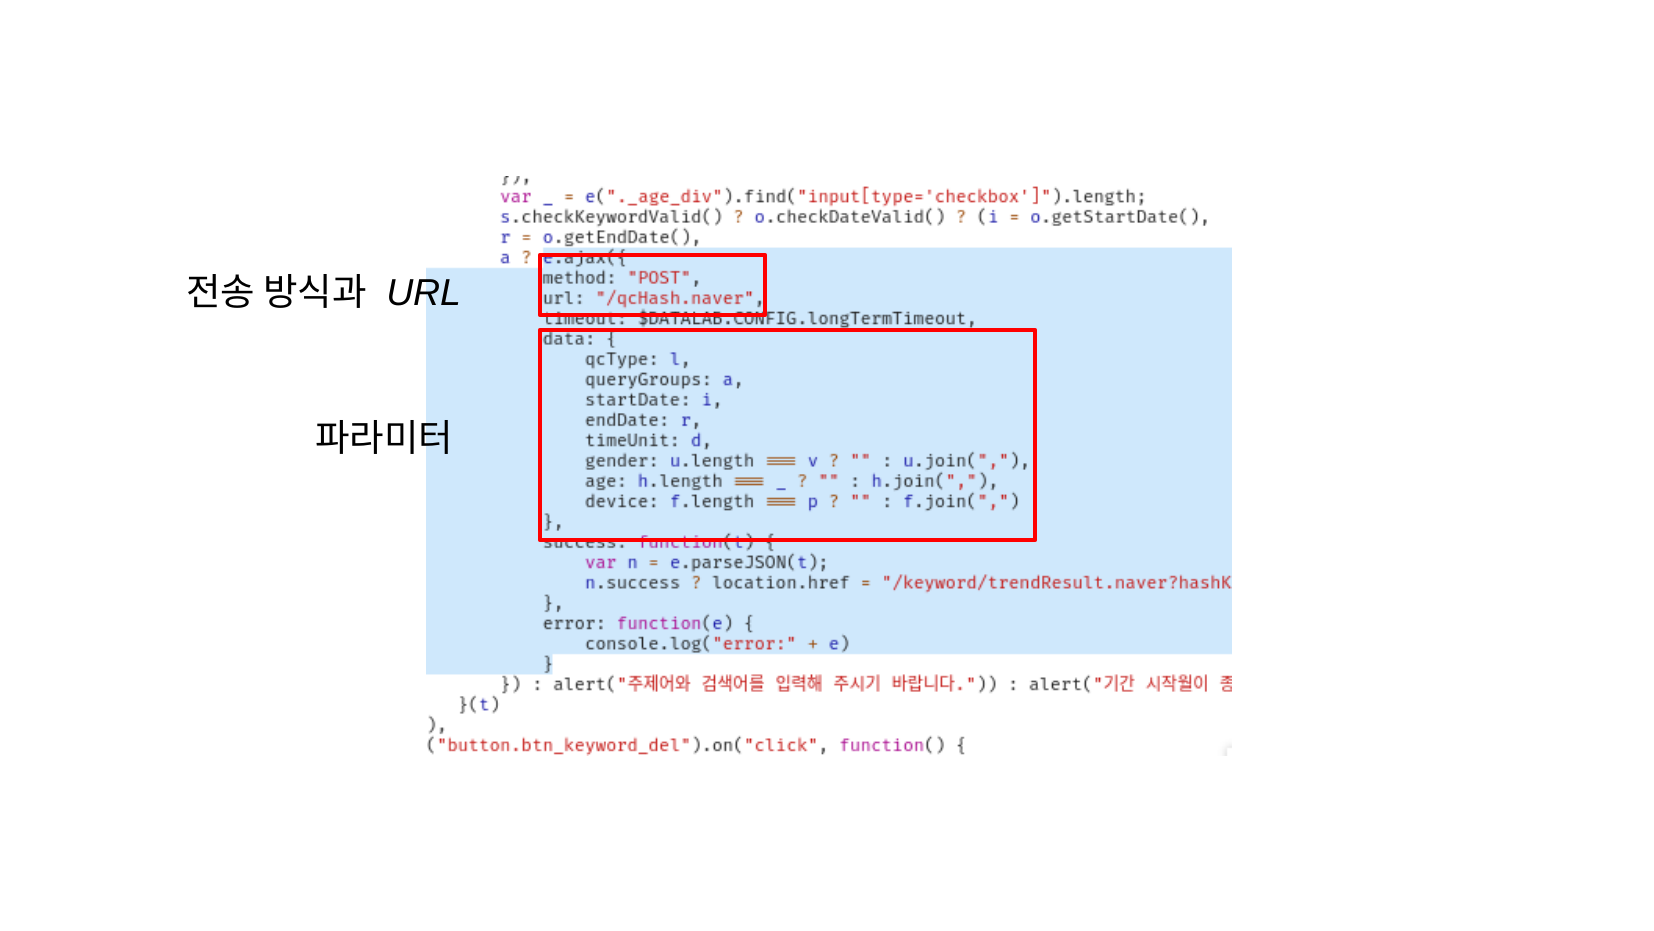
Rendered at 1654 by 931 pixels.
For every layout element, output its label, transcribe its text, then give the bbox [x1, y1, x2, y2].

text_box 전송 방식과 URL [171, 255, 496, 320]
text_box 파라미터 [300, 400, 481, 466]
picture [426, 176, 1232, 756]
